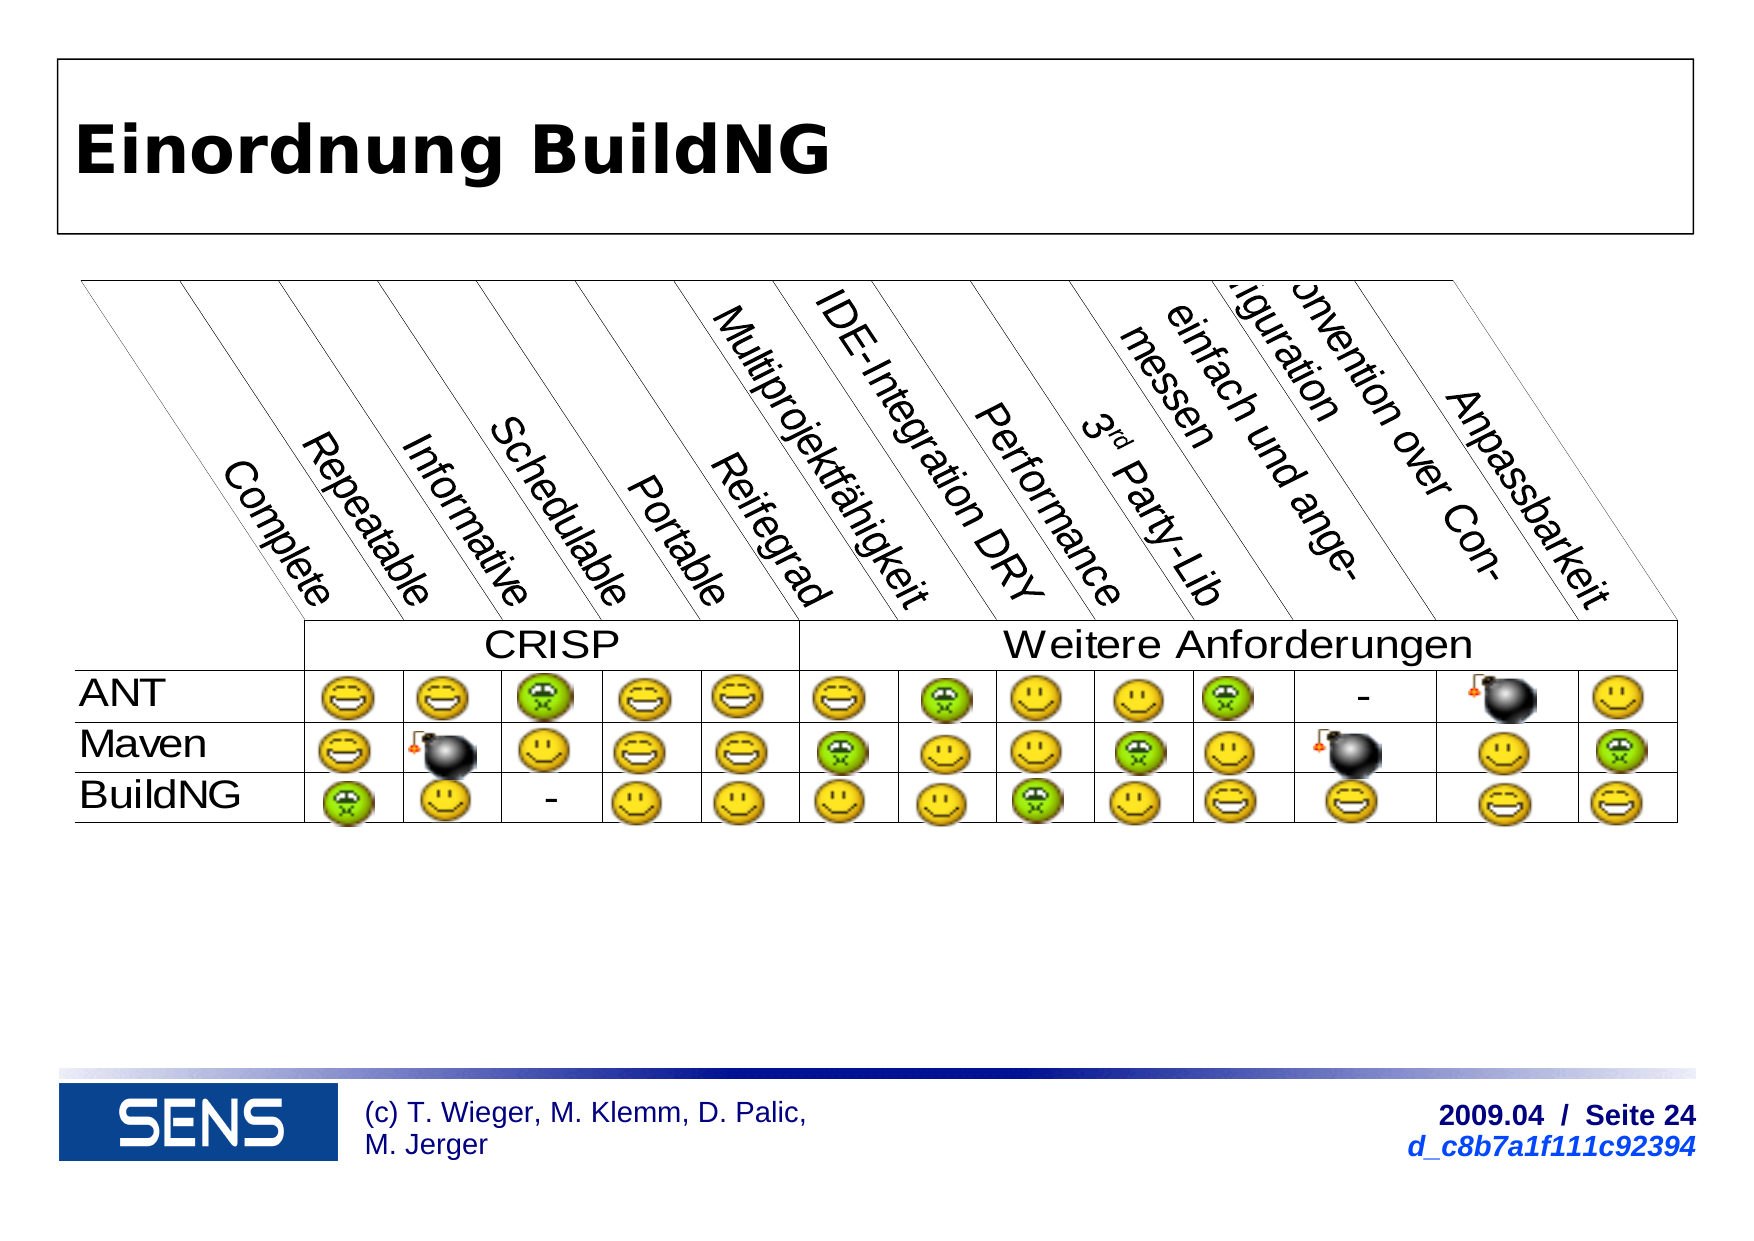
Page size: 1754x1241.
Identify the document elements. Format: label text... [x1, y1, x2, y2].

chart [73, 280, 1684, 879]
picture [59, 1068, 1696, 1079]
title Einordnung BuildNG [73, 61, 1693, 241]
picture [59, 1083, 338, 1161]
